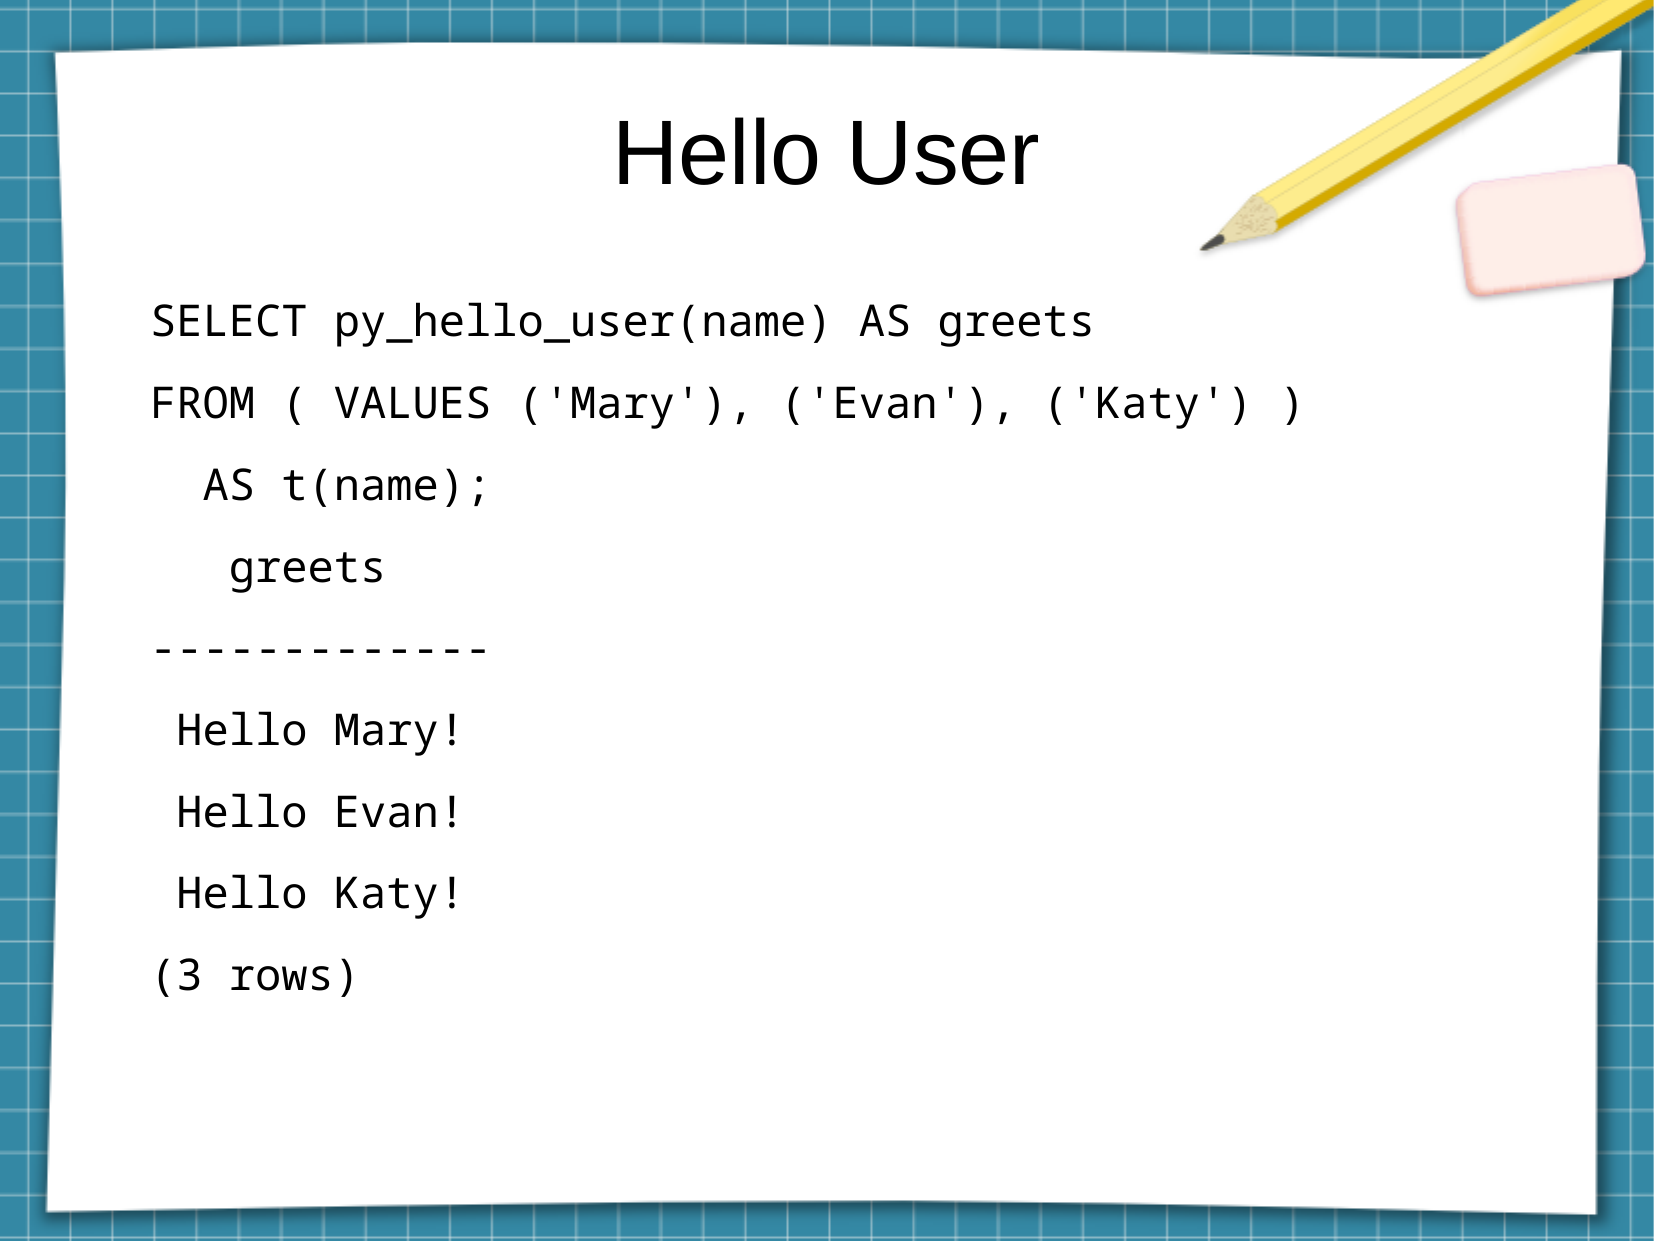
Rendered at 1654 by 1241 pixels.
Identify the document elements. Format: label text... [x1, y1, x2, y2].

picture [0, 0, 1654, 1241]
list SELECT py_hello_user(name) AS greets FROM ( VALUES ('Mary'), ('Evan'), ('Katy') ) AS t(name); greets ------------- Hello Mary! Hello Evan! Hello Katy! (3 rows) [150, 290, 1571, 1010]
title Hello User [82, 49, 1571, 257]
